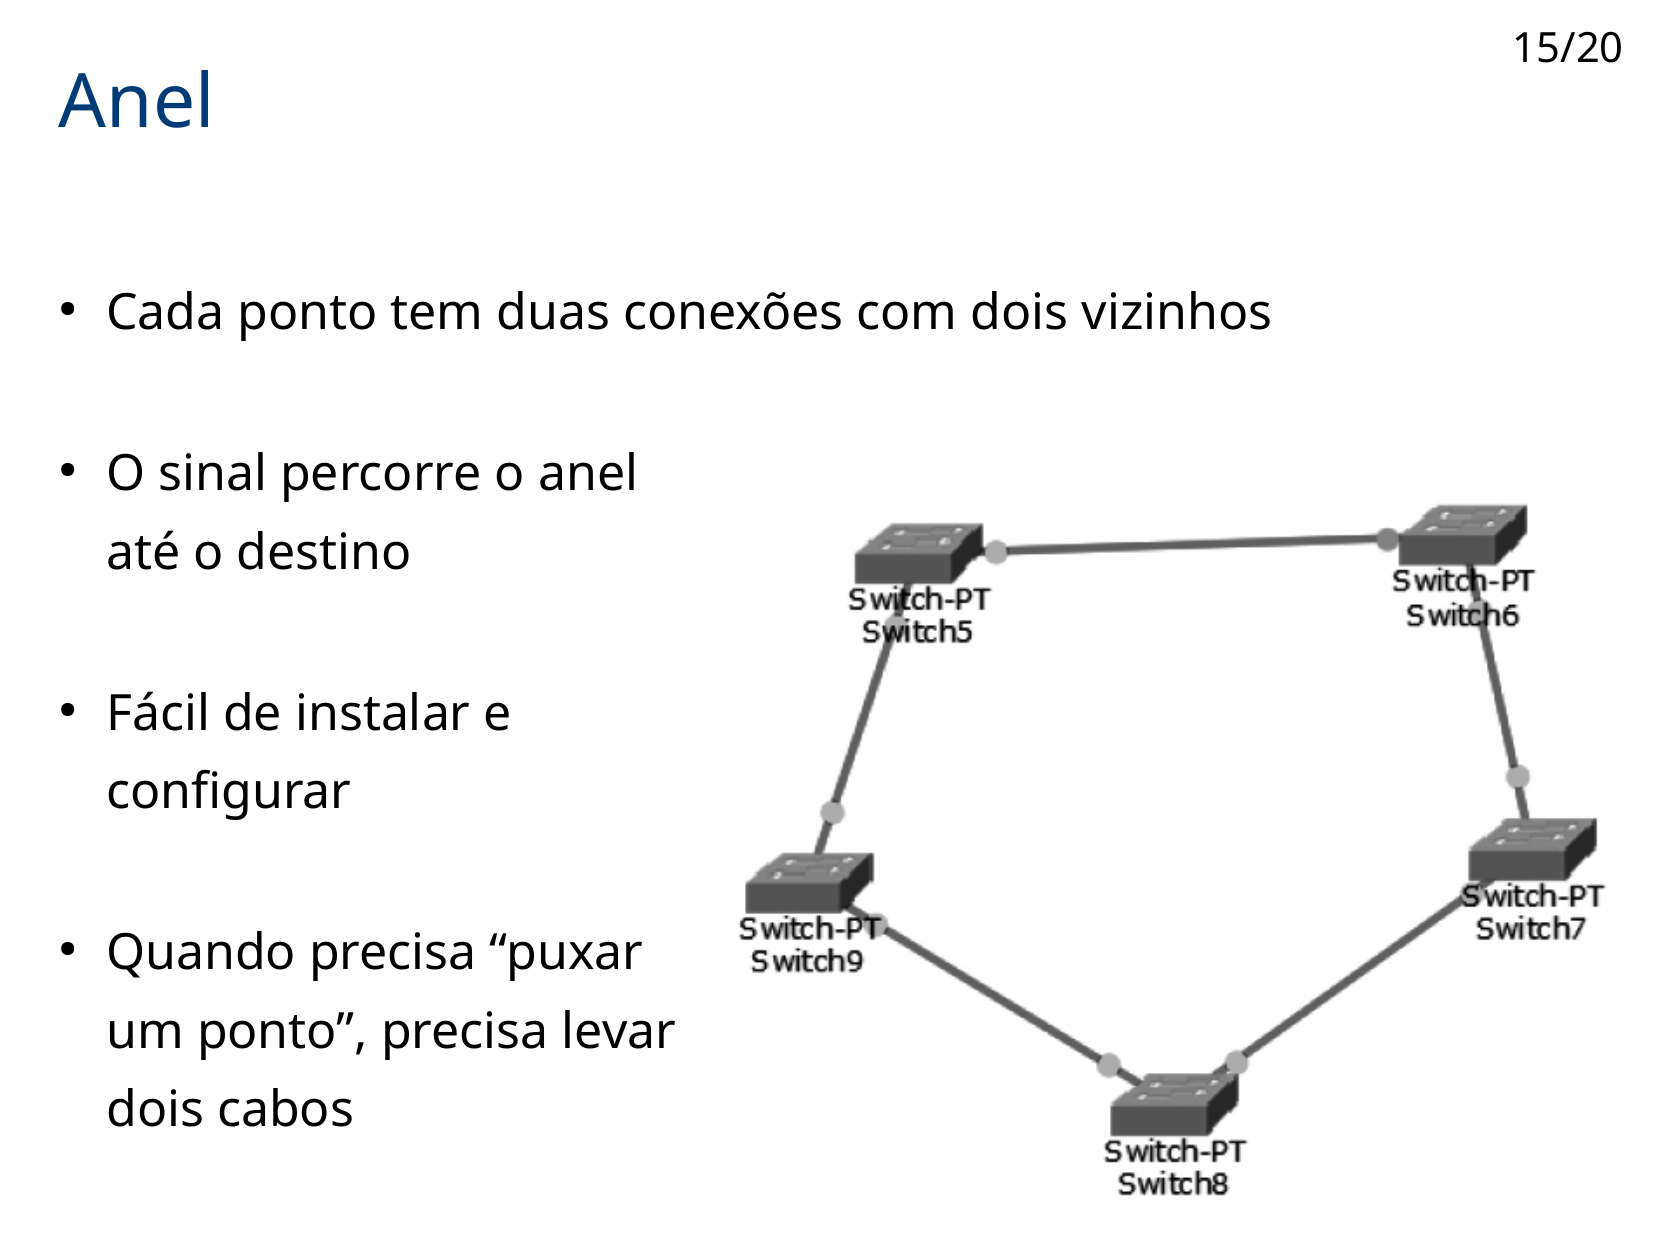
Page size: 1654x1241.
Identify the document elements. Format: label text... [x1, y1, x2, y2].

picture [725, 480, 1625, 1211]
list Cada ponto tem duas conexões com dois vizinhos O sinal percorre o anel até o destino Fácil de instalar e configurar Quando precisa “puxar um ponto”, precisa levar dois cabos [59, 265, 1625, 1211]
title Anel [59, 47, 1625, 166]
